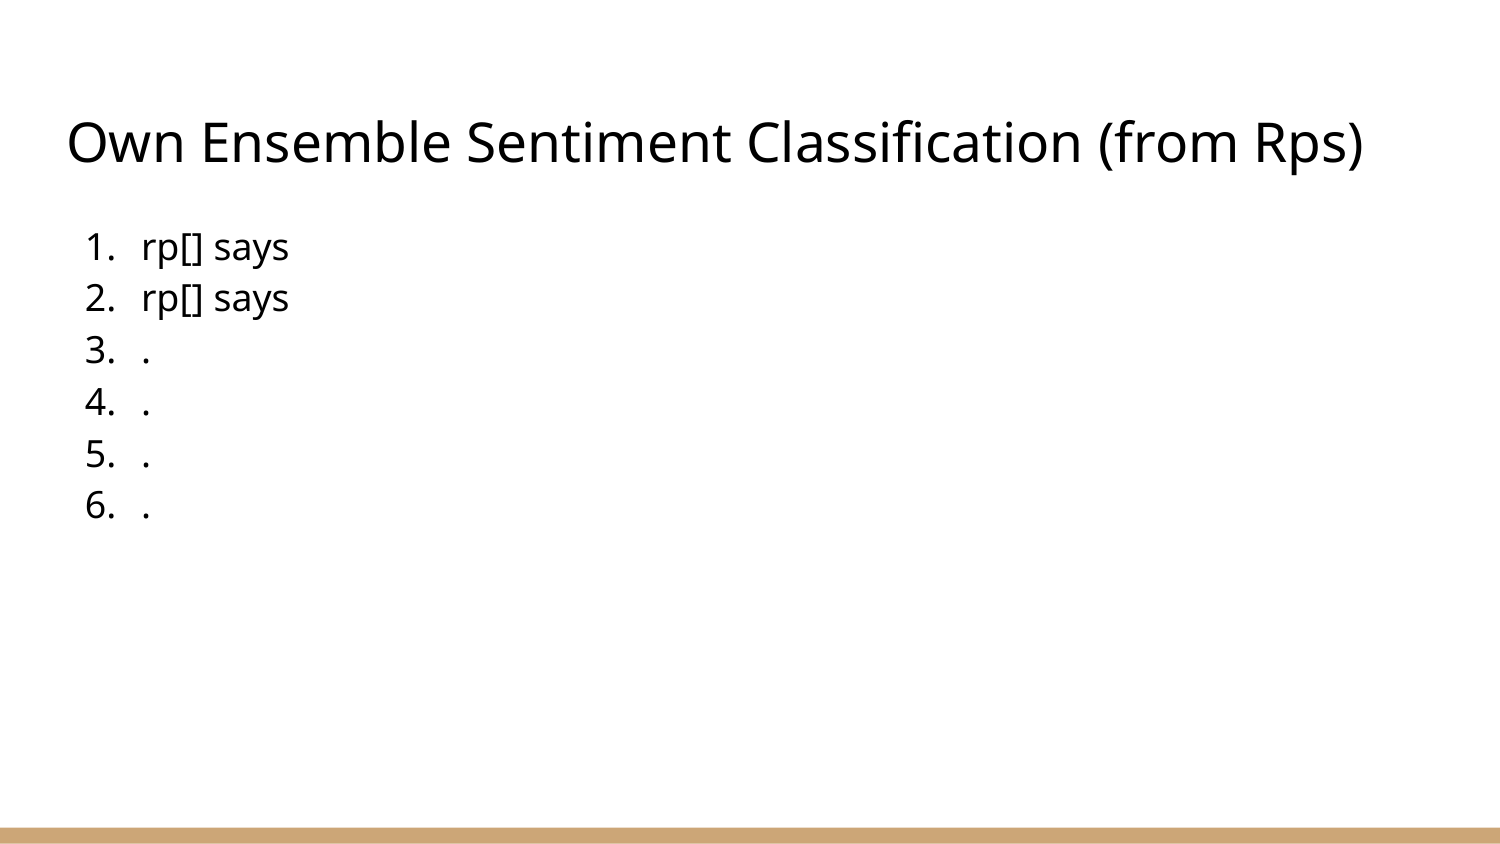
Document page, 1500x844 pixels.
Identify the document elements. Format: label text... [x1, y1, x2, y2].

list rp[] says rp[] says . . . . [51, 200, 1449, 752]
title Own Ensemble Sentiment Classification (from Rps) [51, 51, 1449, 189]
